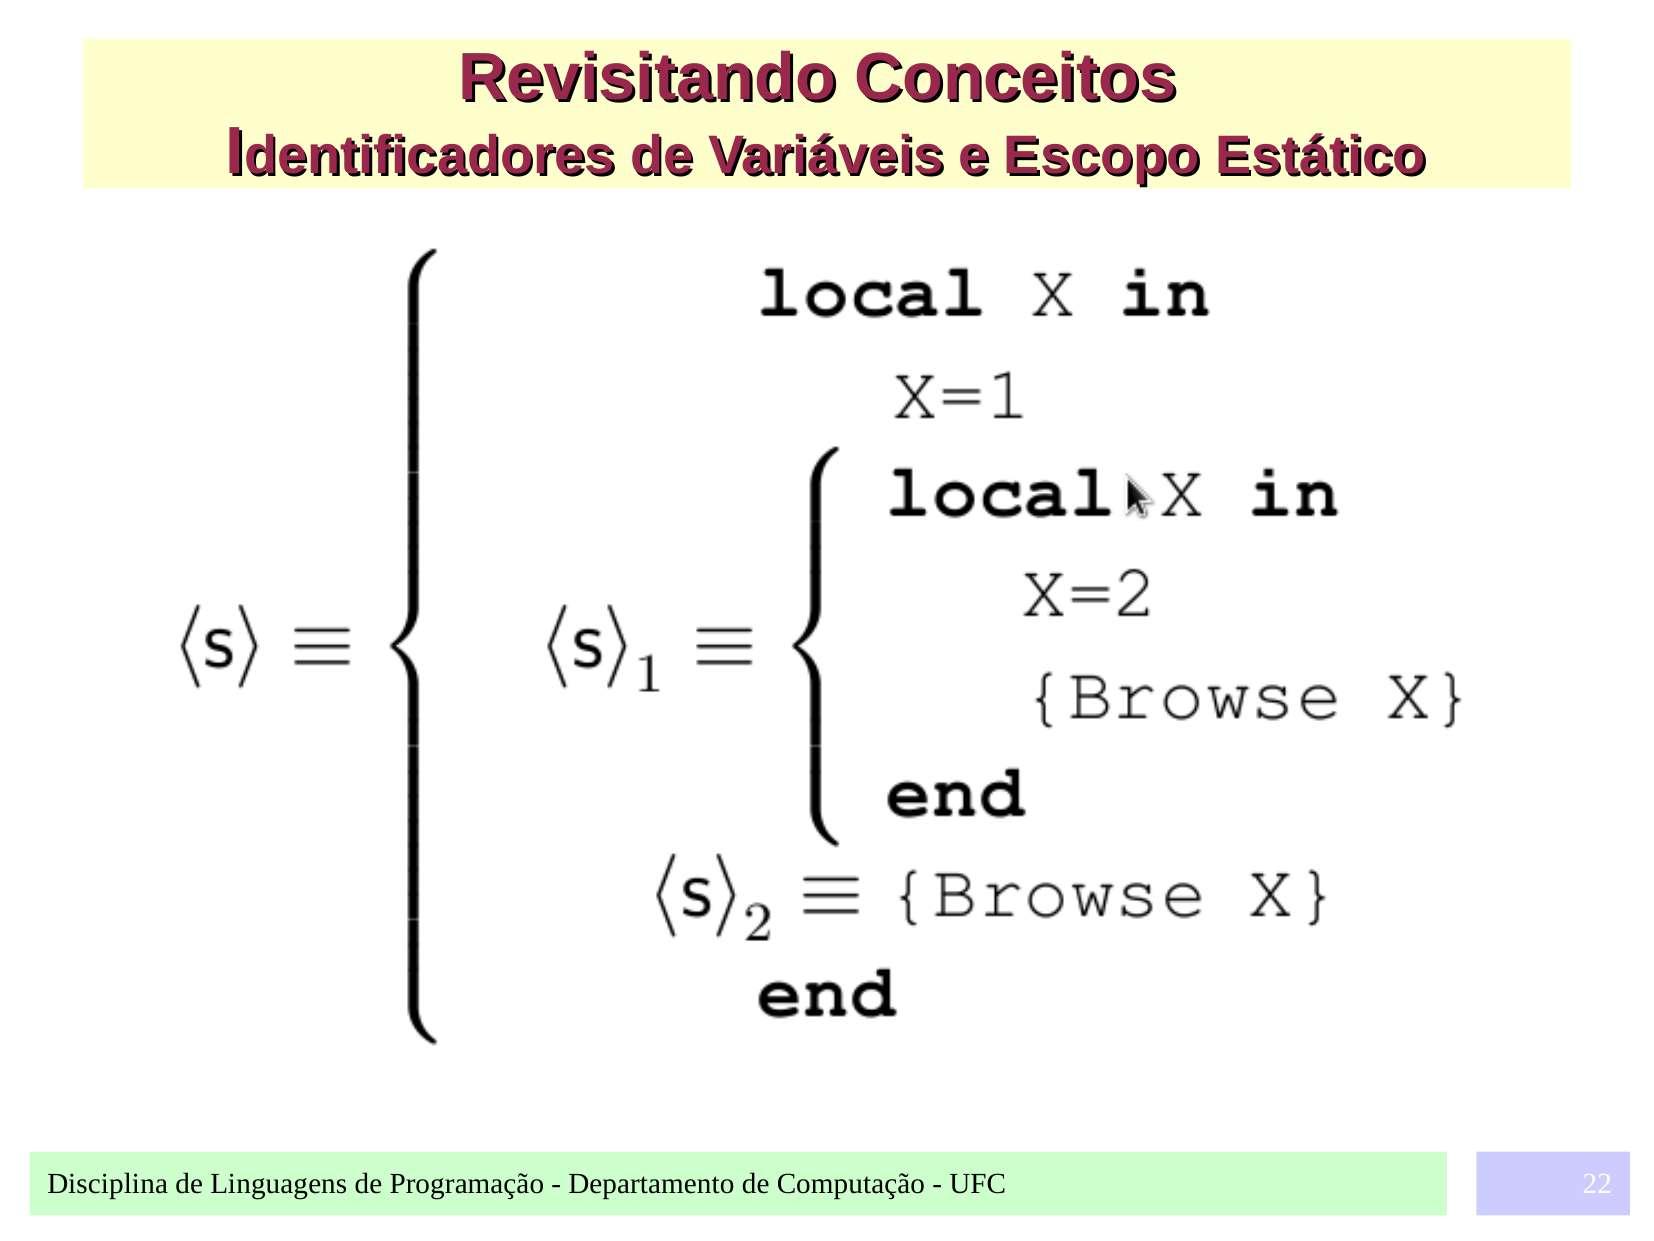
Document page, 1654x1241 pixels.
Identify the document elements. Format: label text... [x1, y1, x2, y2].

title Revisitando Conceitos Identificadores de Variáveis e Escopo Estático [82, 38, 1571, 189]
picture [135, 194, 1495, 1070]
